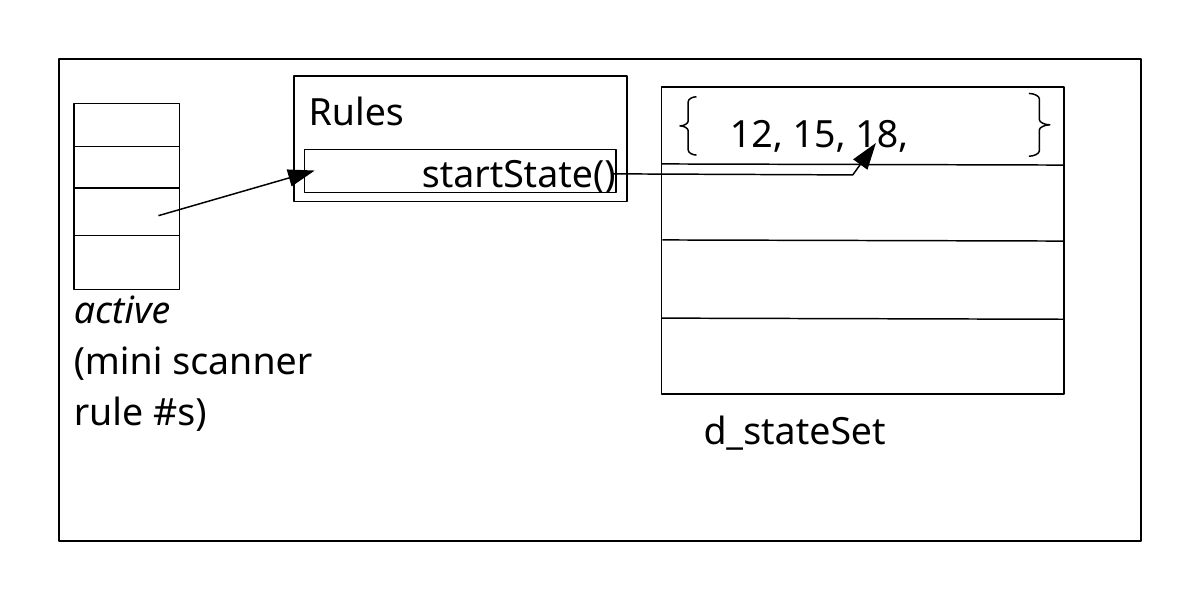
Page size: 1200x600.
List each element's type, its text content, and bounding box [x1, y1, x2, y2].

text_box 12, 15, 18, [715, 100, 922, 161]
text_box active (mini scanner rule #s) [59, 276, 315, 428]
text_box Rules [293, 78, 412, 139]
text_box d_stateSet [688, 397, 888, 458]
text_box [59, 59, 1141, 541]
text_box startState() [407, 139, 625, 200]
